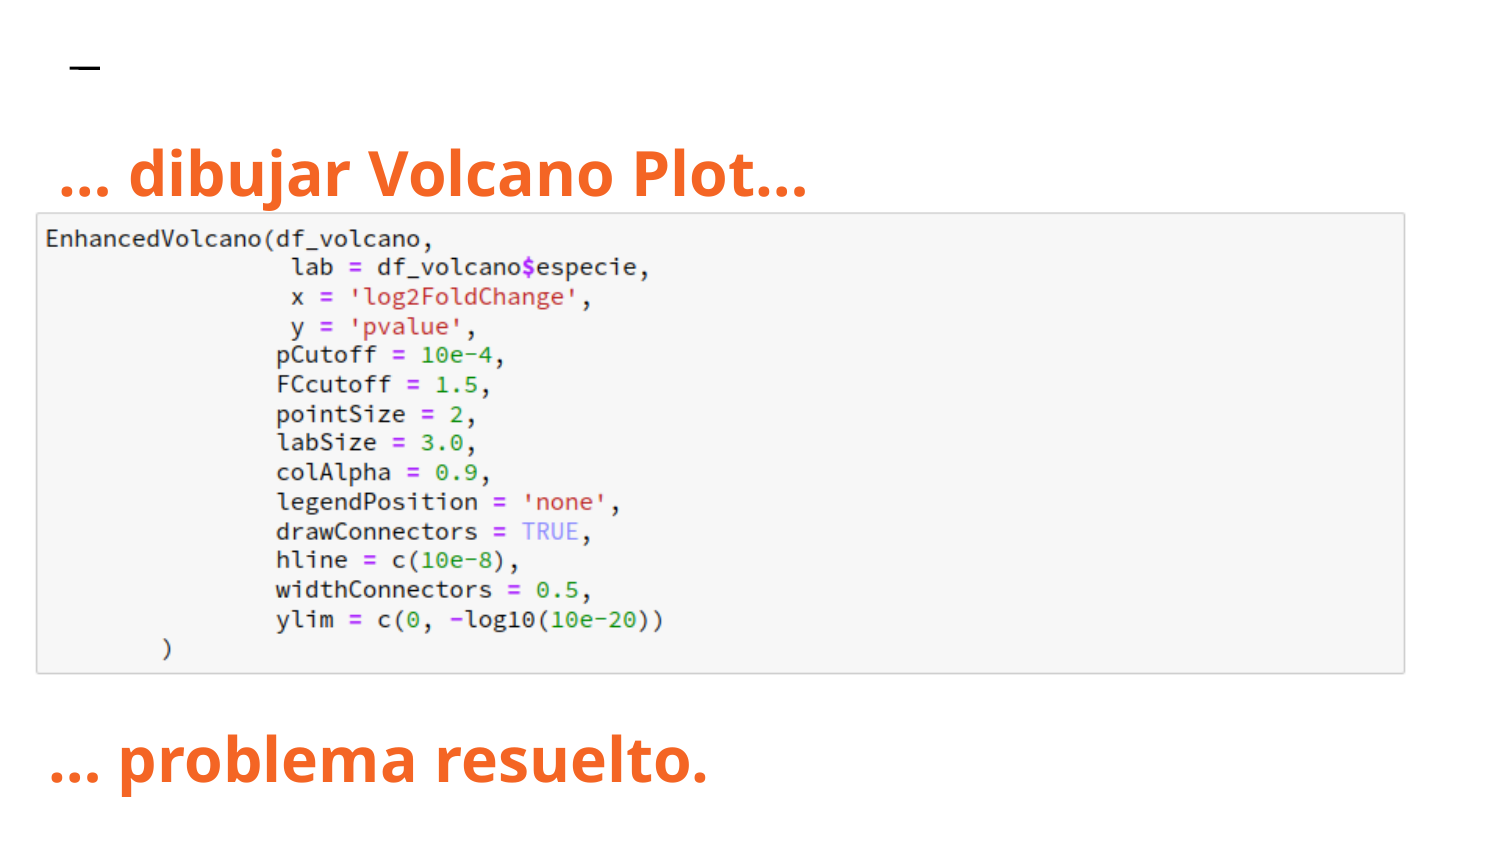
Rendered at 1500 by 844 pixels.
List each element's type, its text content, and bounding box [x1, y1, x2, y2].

subtitle … problema resuelto. [33, 692, 1242, 811]
picture [33, 211, 1429, 684]
subtitle … dibujar Volcano Plot… [43, 107, 1253, 211]
